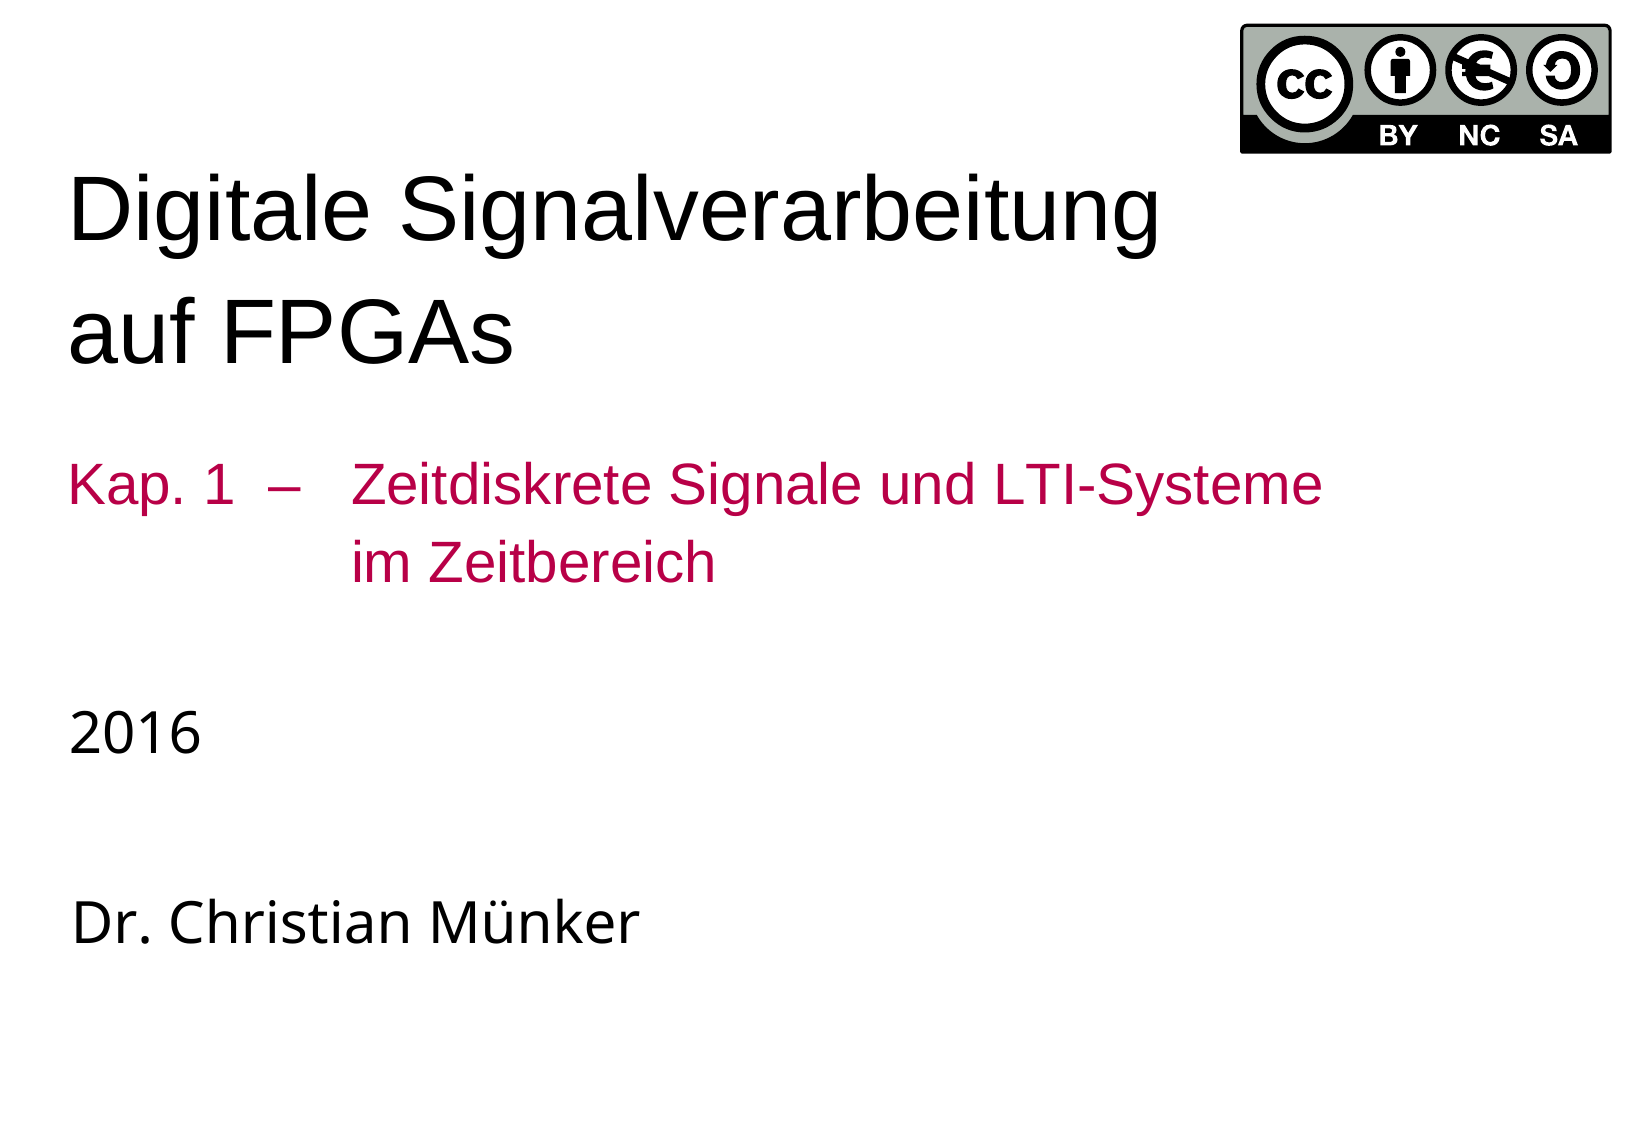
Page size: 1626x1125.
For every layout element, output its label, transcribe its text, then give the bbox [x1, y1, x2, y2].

subtitle 2016 Dr. Christian Münker [68, 698, 1532, 938]
picture [1240, 23, 1612, 154]
title Digitale Signalverarbeitung auf FPGAs Kap. 1 – Zeitdiskrete Signale und LTI-Systeme im Zeitbereich [67, 147, 1365, 585]
